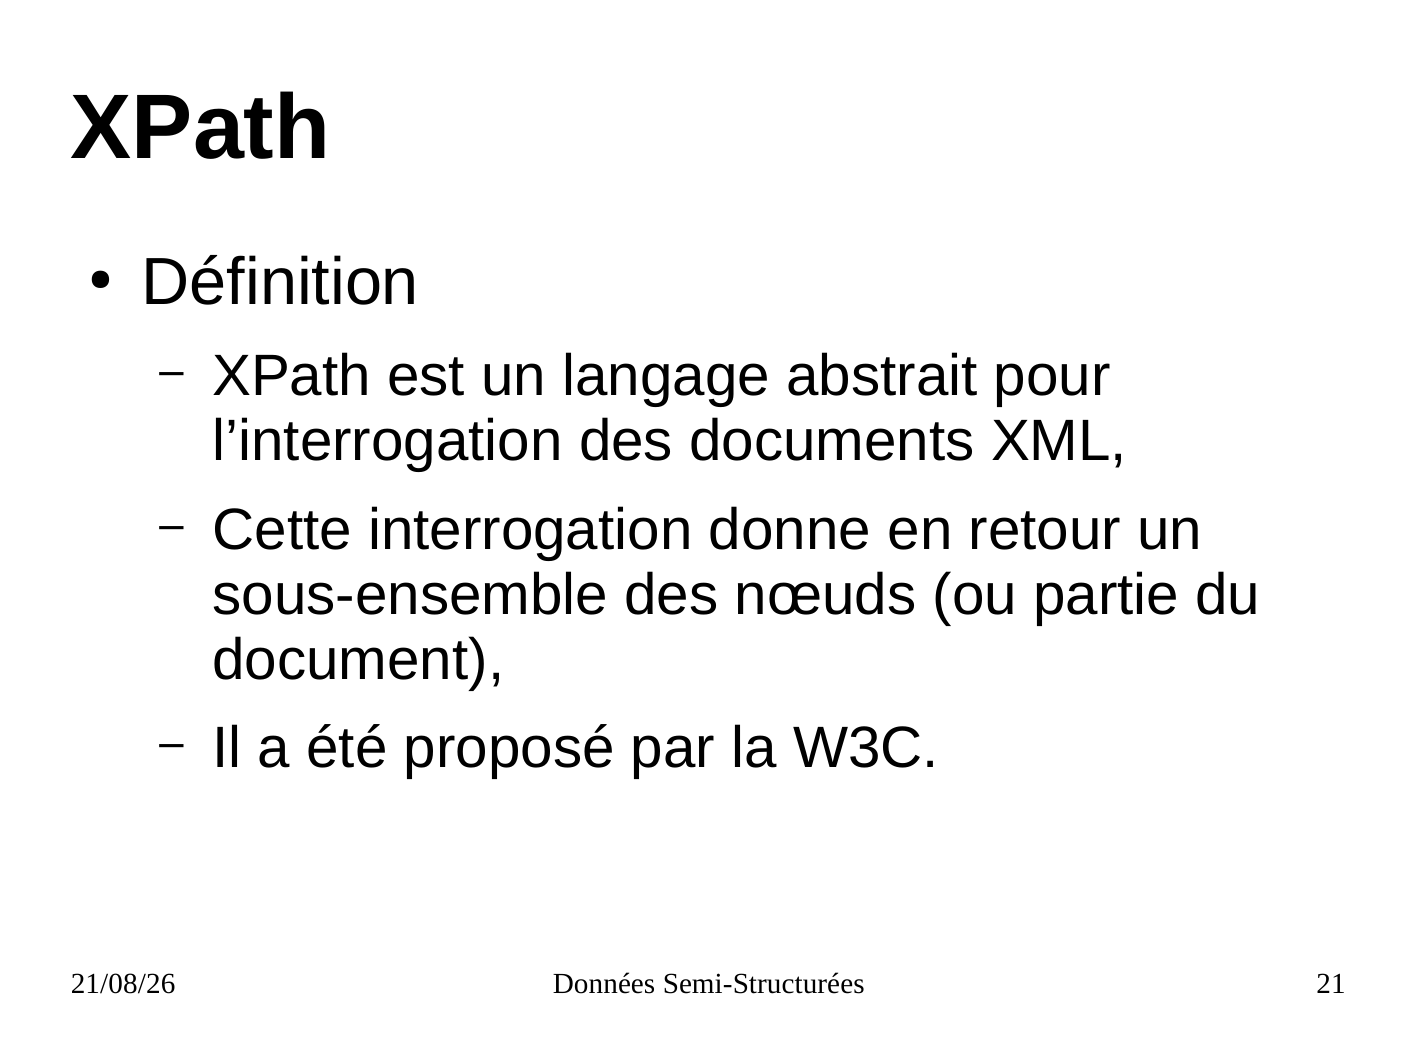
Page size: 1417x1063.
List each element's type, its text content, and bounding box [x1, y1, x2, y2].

list Définition XPath est un langage abstrait pour l’interrogation des documents XML, Cette interrogation donne en retour un sous-ensemble des nœuds (ou partie du document), Il a été proposé par la W3C. [70, 244, 1346, 925]
title XPath [70, 42, 1346, 212]
